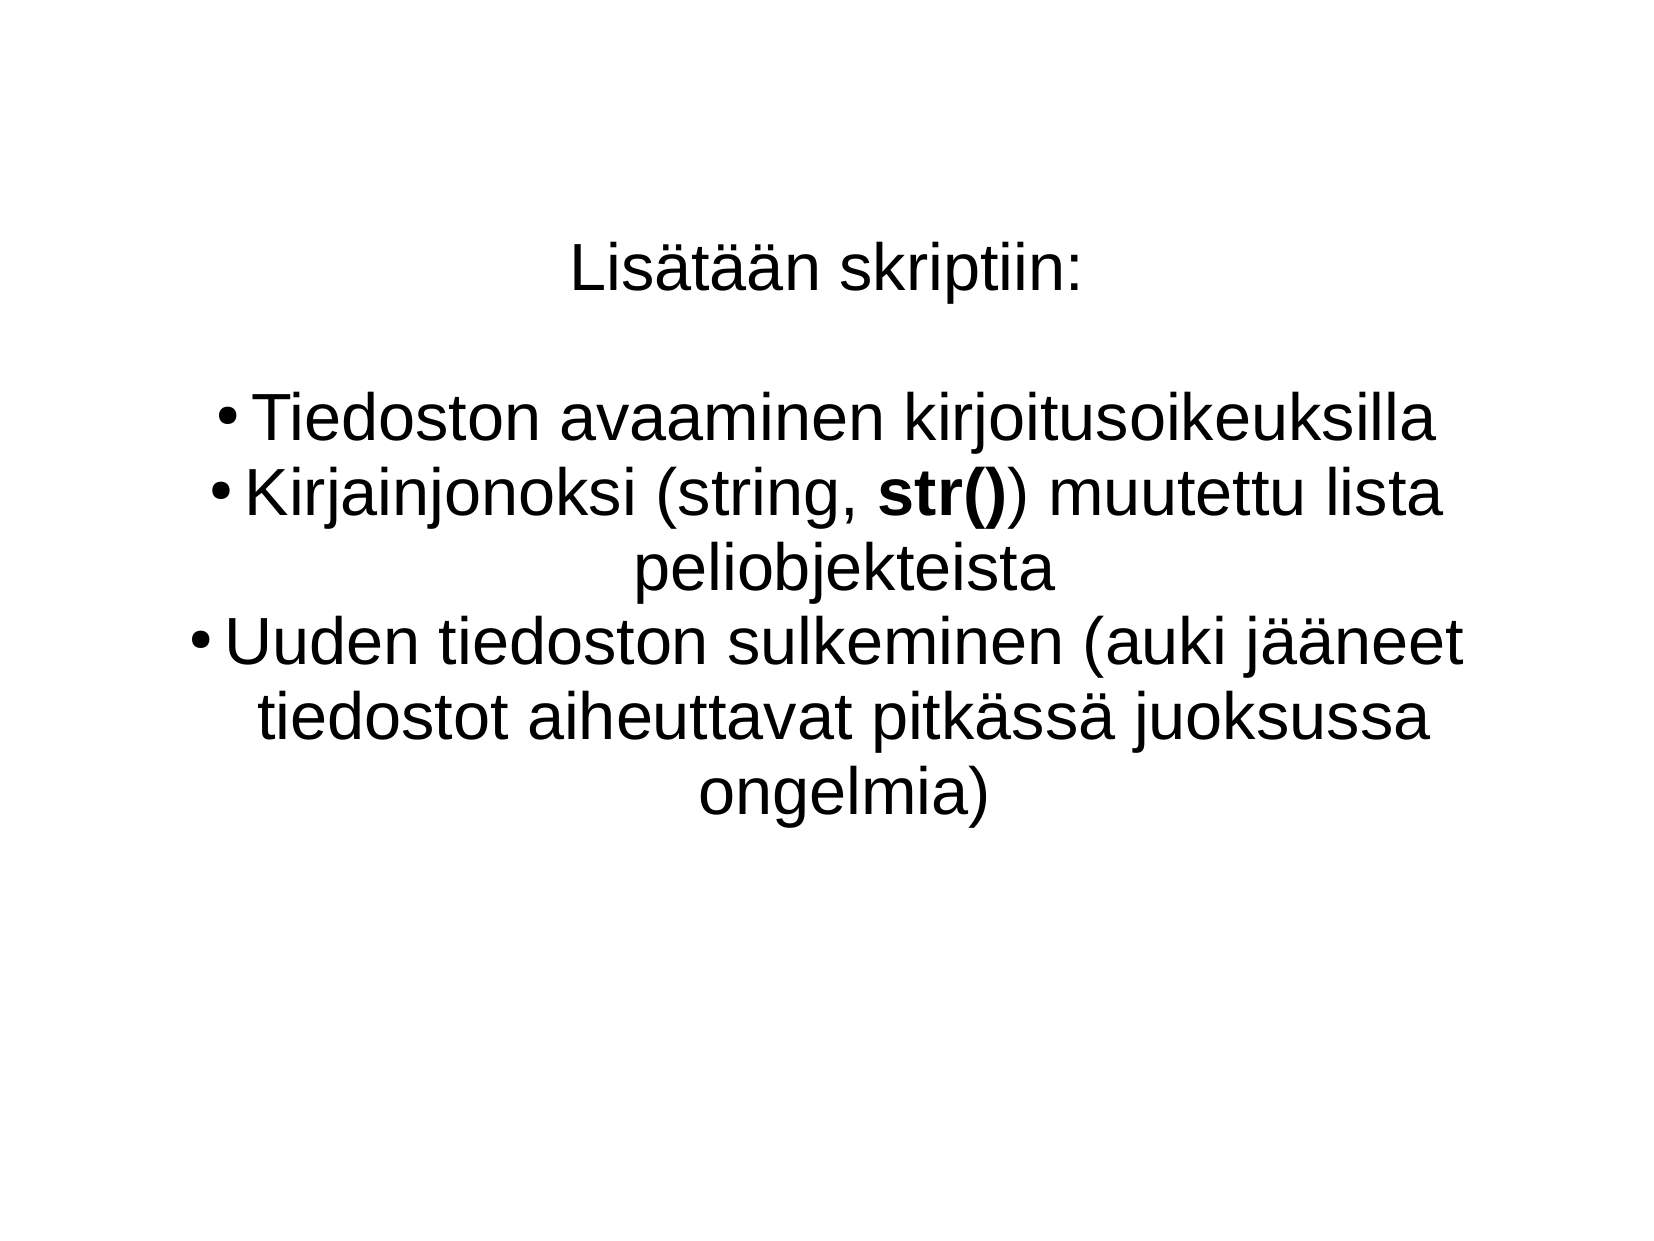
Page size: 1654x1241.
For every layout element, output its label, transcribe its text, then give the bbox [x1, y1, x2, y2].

subtitle Lisätään skriptiin: Tiedoston avaaminen kirjoitusoikeuksilla Kirjainjonoksi (string, str()) muutettu lista peliobjekteista Uuden tiedoston sulkeminen (auki jääneet tiedostot aiheuttavat pitkässä juoksussa ongelmia) [82, 49, 1571, 1010]
